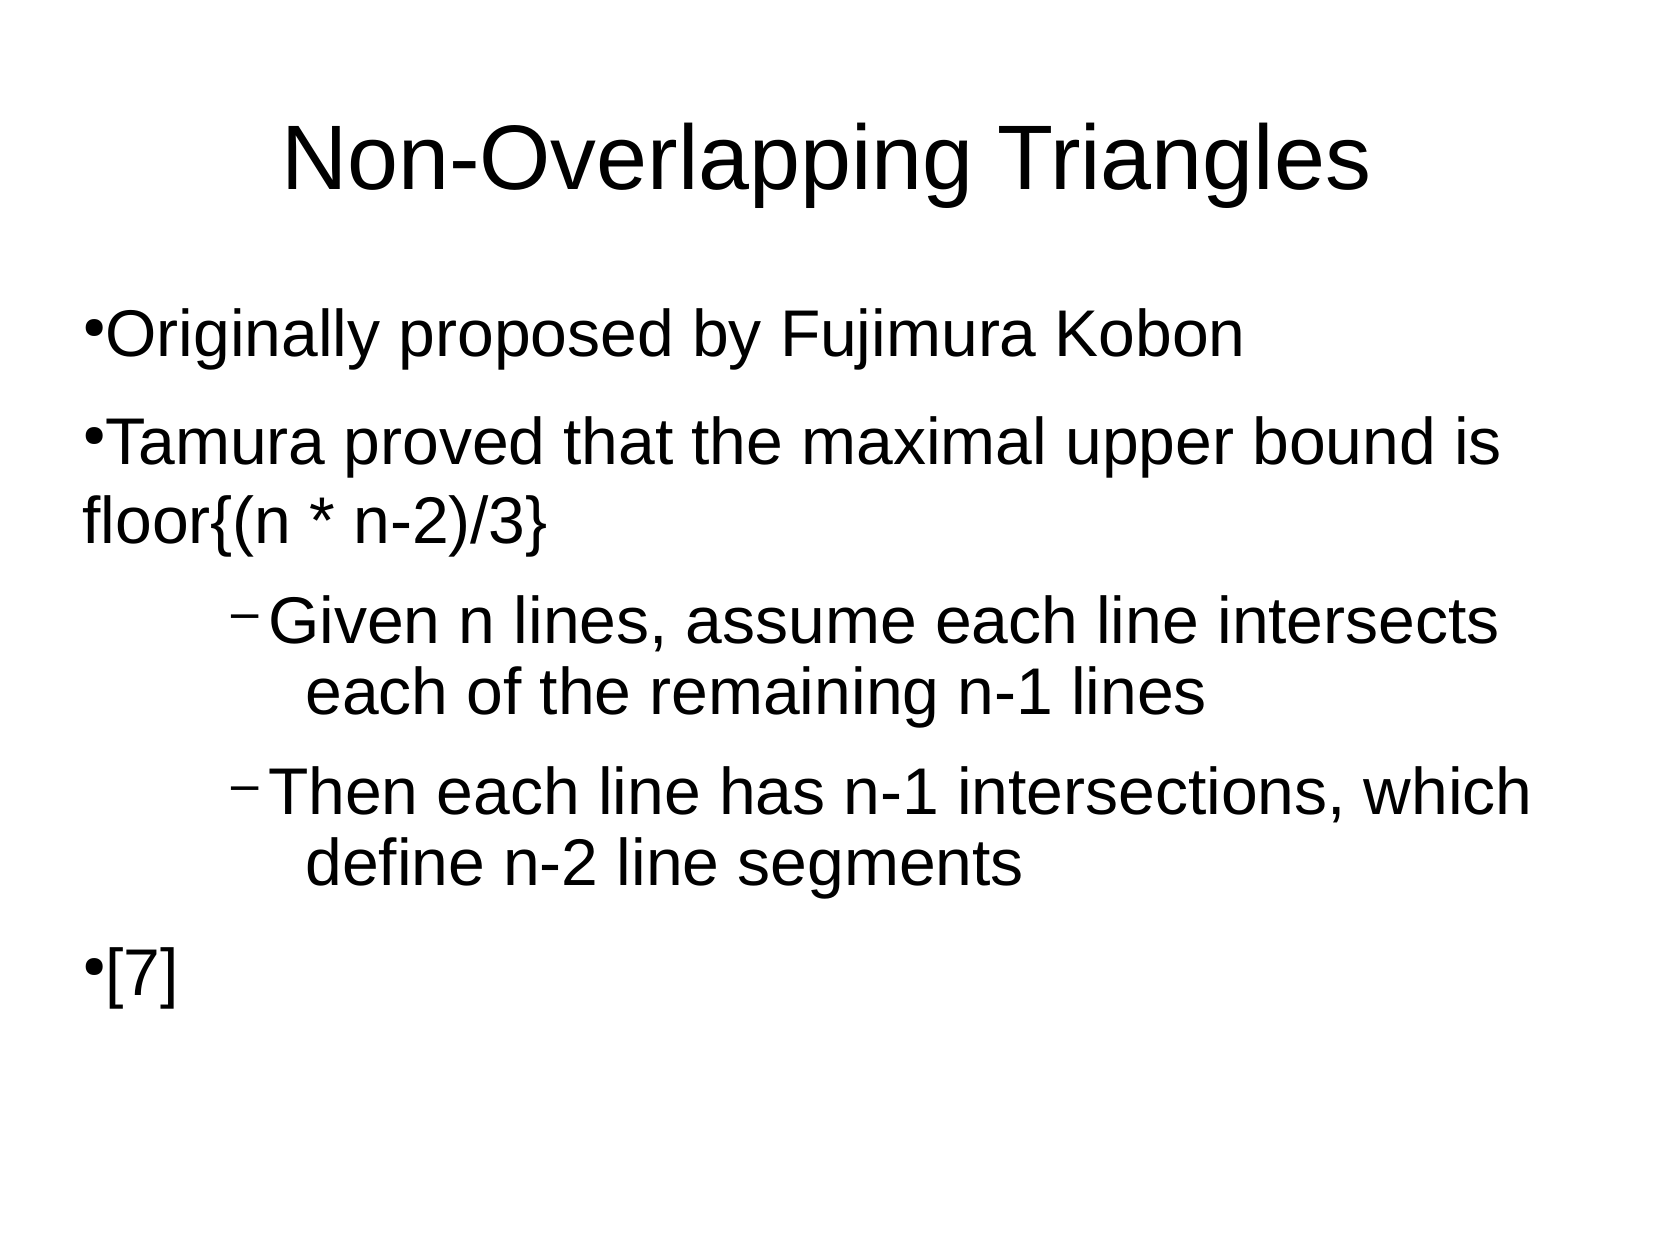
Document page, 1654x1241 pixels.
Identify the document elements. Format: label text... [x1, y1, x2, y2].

title Non-Overlapping Triangles [82, 49, 1571, 257]
list Originally proposed by Fujimura Kobon Tamura proved that the maximal upper bound is floor{(n * n-2)/3} Given n lines, assume each line intersects each of the remaining n-1 lines Then each line has n-1 intersections, which define n-2 line segments [7] [82, 290, 1571, 1010]
